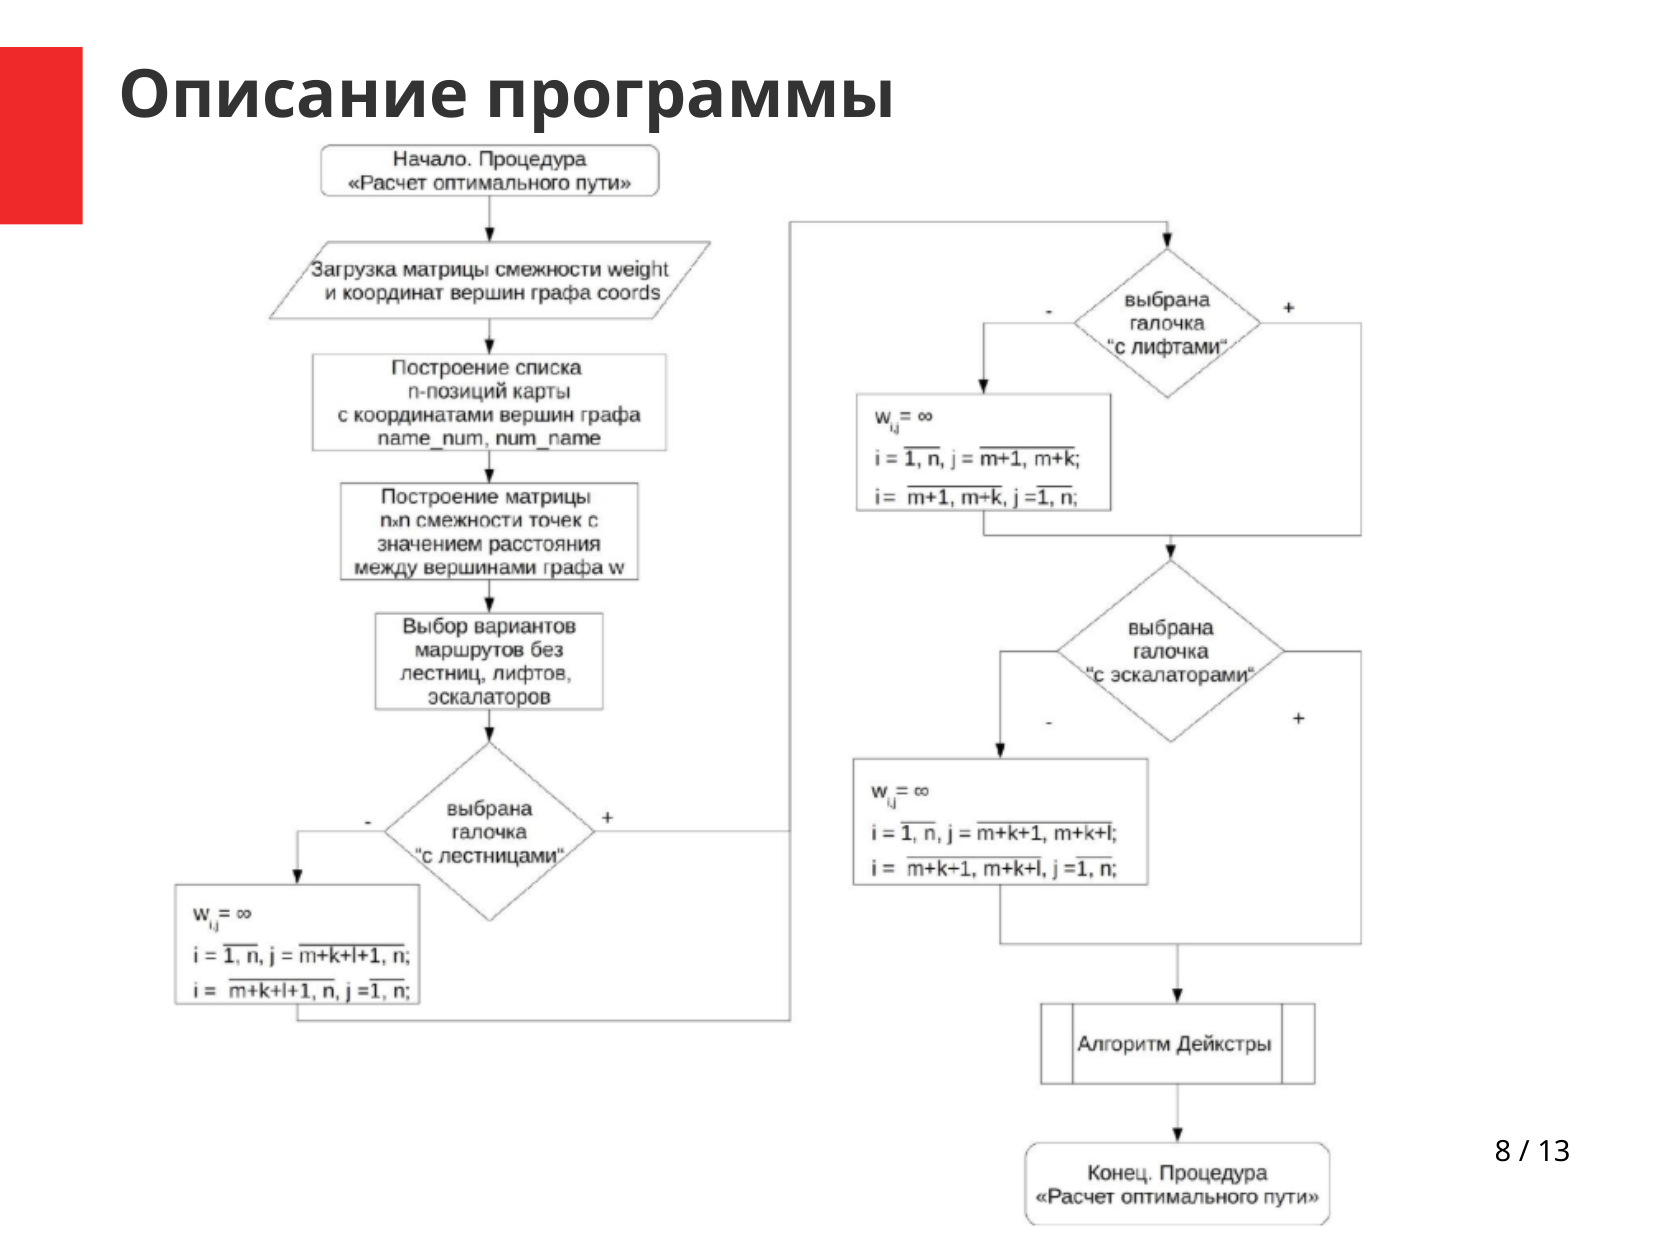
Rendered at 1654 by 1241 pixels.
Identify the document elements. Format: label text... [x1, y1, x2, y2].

picture [141, 178, 1382, 1241]
title Описание программы [118, 5, 1571, 178]
